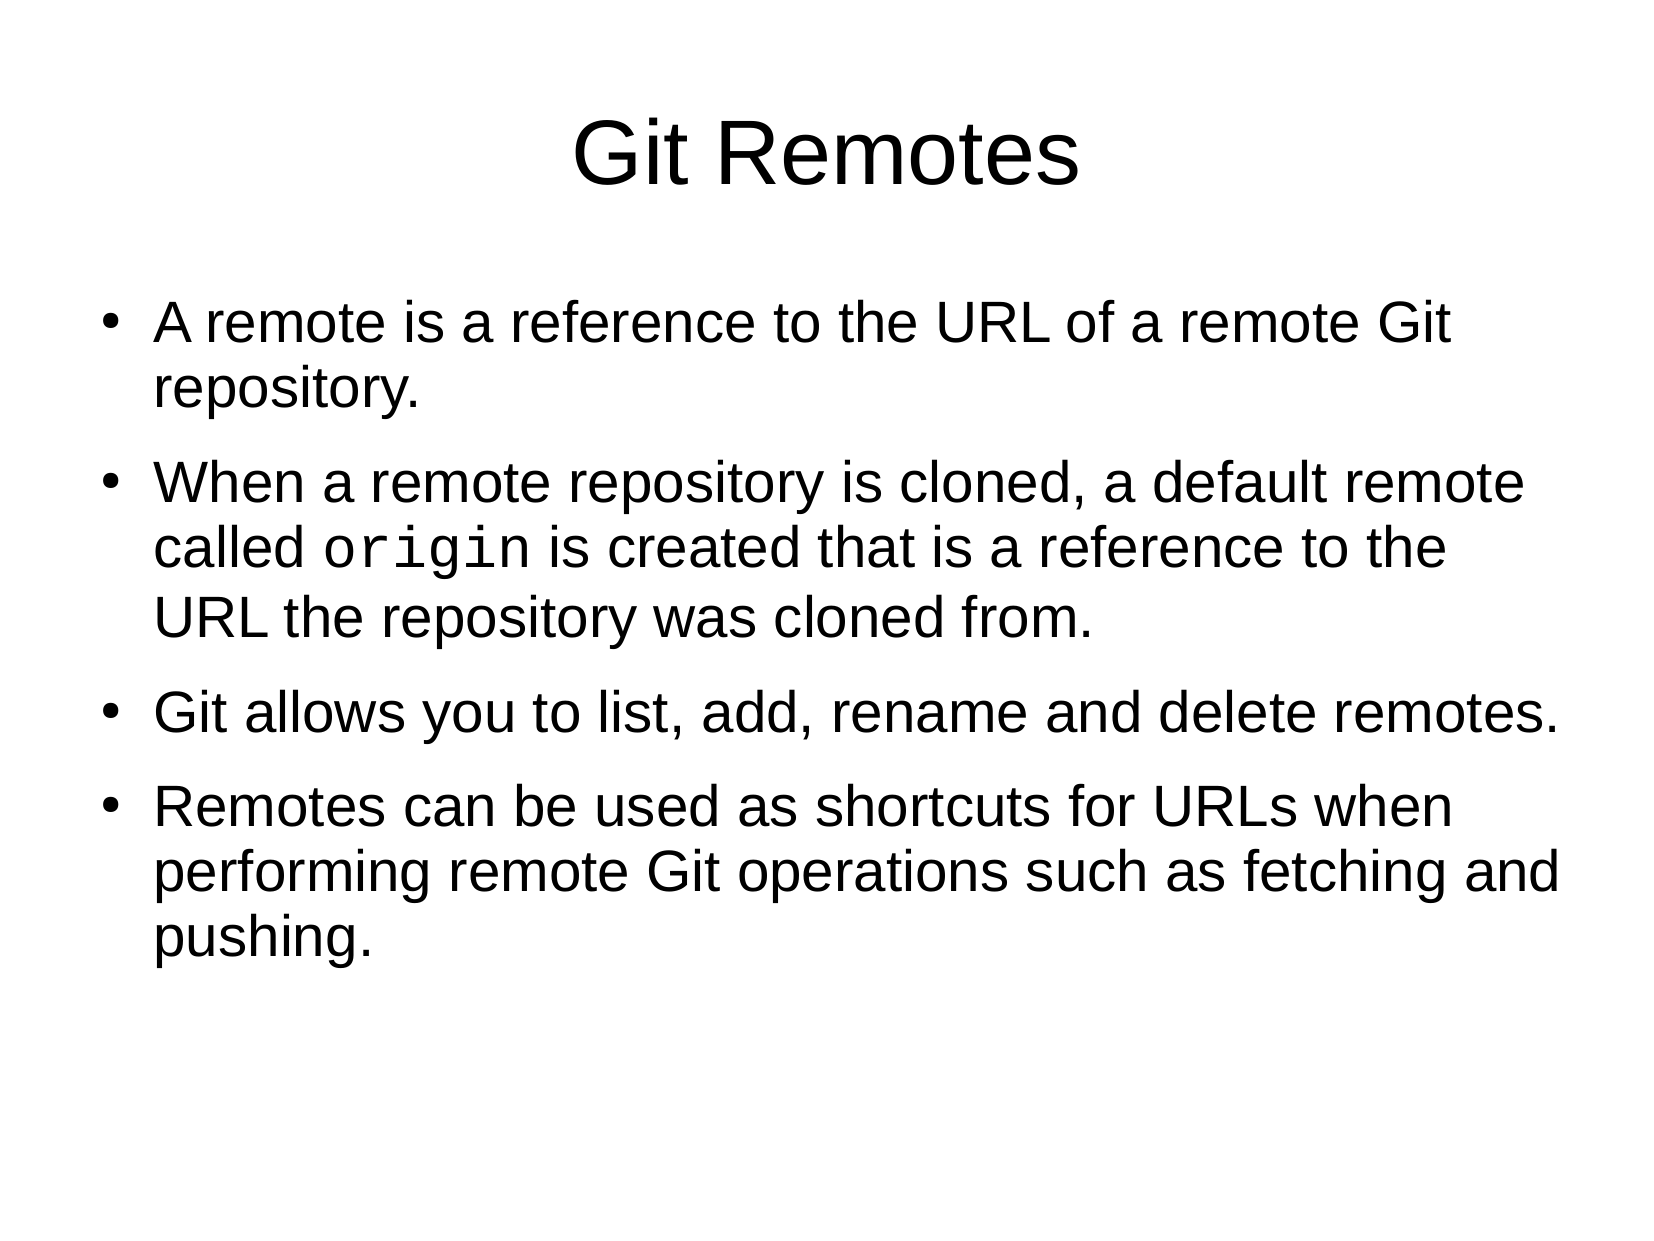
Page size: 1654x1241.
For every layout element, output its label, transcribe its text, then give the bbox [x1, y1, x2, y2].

title Git Remotes [82, 49, 1571, 257]
list A remote is a reference to the URL of a remote Git repository. When a remote repository is cloned, a default remote called origin is created that is a reference to the URL the repository was cloned from. Git allows you to list, add, rename and delete remotes. Remotes can be used as shortcuts for URLs when performing remote Git operations such as fetching and pushing. [82, 290, 1571, 1109]
